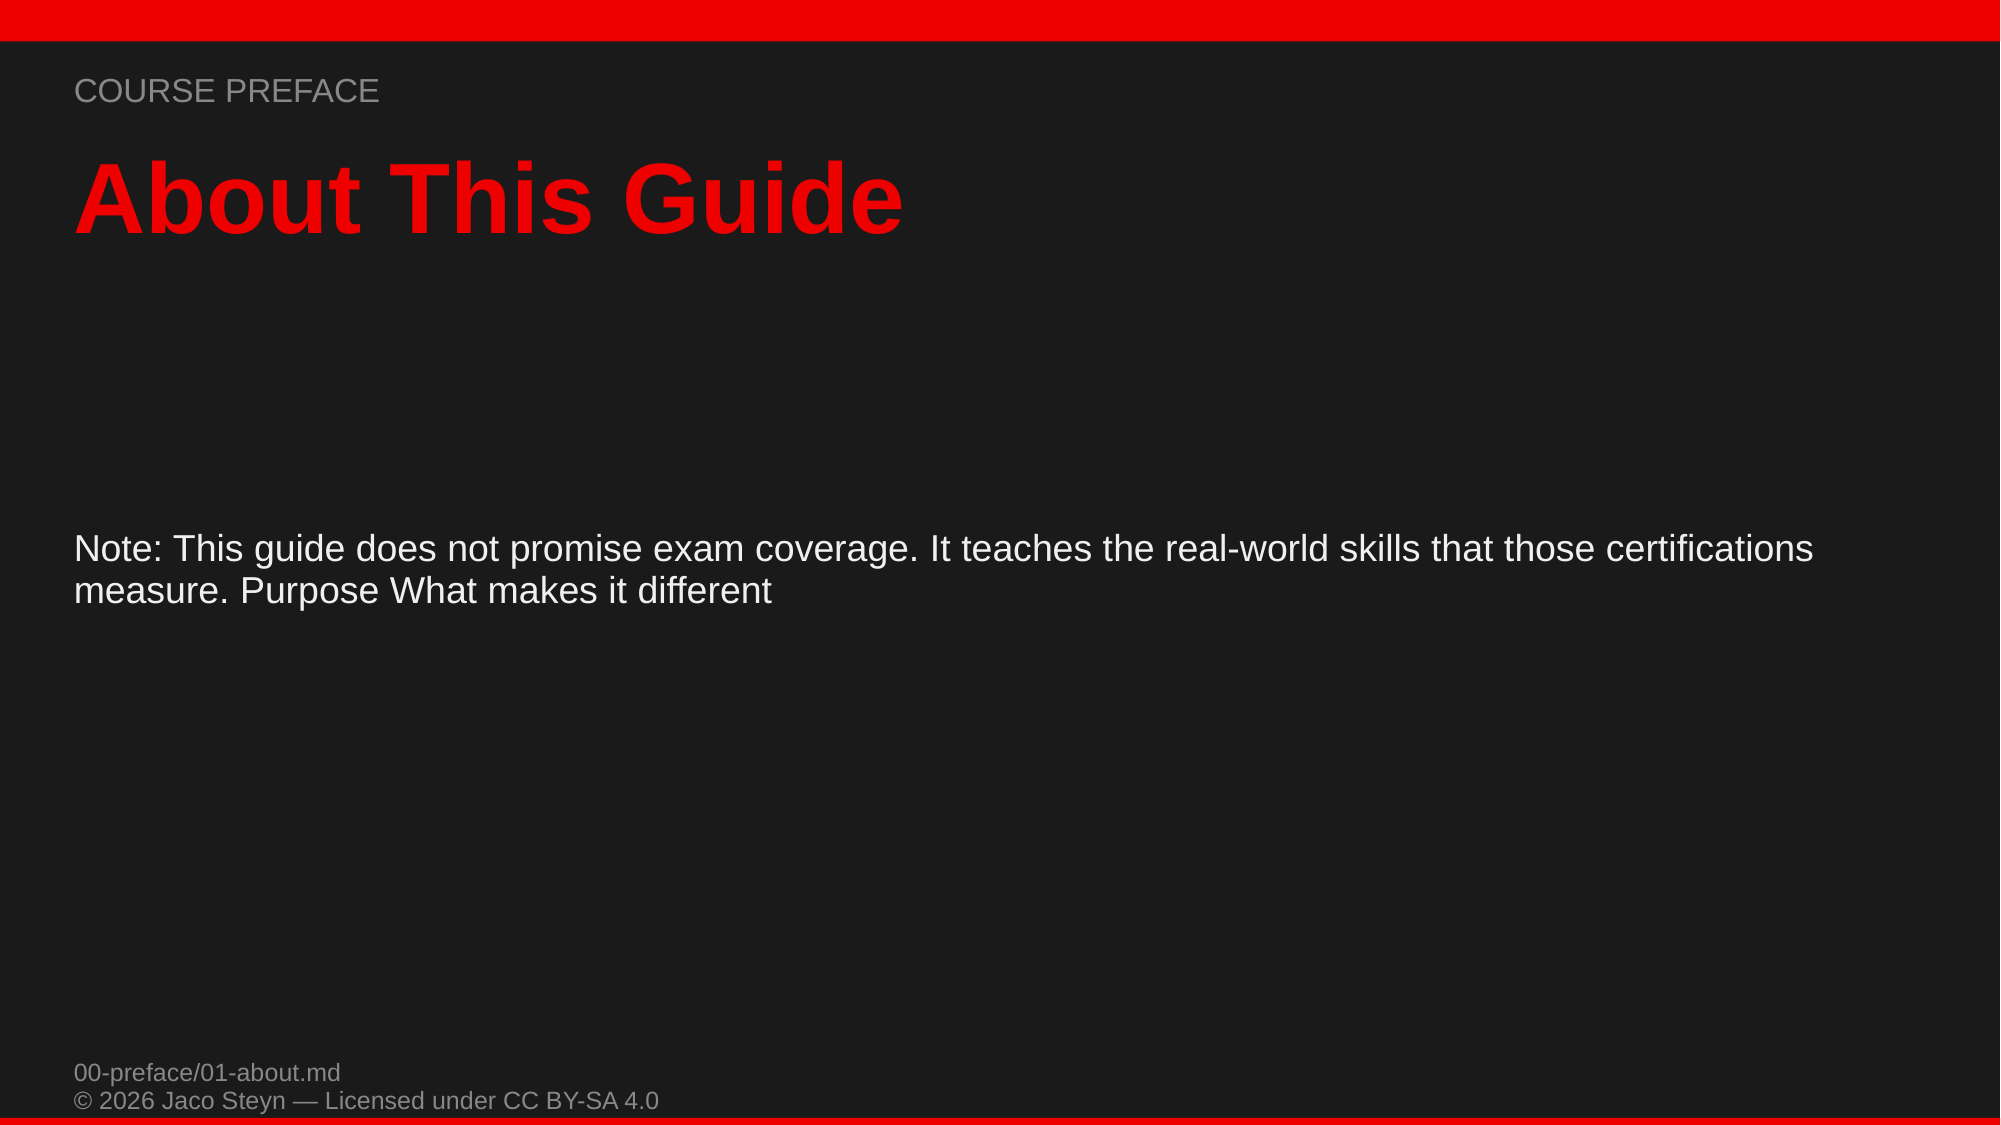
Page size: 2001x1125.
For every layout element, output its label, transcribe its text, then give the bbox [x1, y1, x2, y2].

text_box Note: This guide does not promise exam coverage. It teaches the real-world skills that those certifications measure. Purpose What makes it different [59, 519, 1942, 727]
text_box 00-preface/01-about.md © 2026 Jaco Steyn — Licensed under CC BY-SA 4.0 [59, 1051, 1942, 1111]
text_box COURSE PREFACE [59, 64, 1942, 119]
text_box About This Guide [59, 135, 1942, 461]
text_box [0, 1117, 2001, 1125]
text_box [0, 0, 2001, 42]
